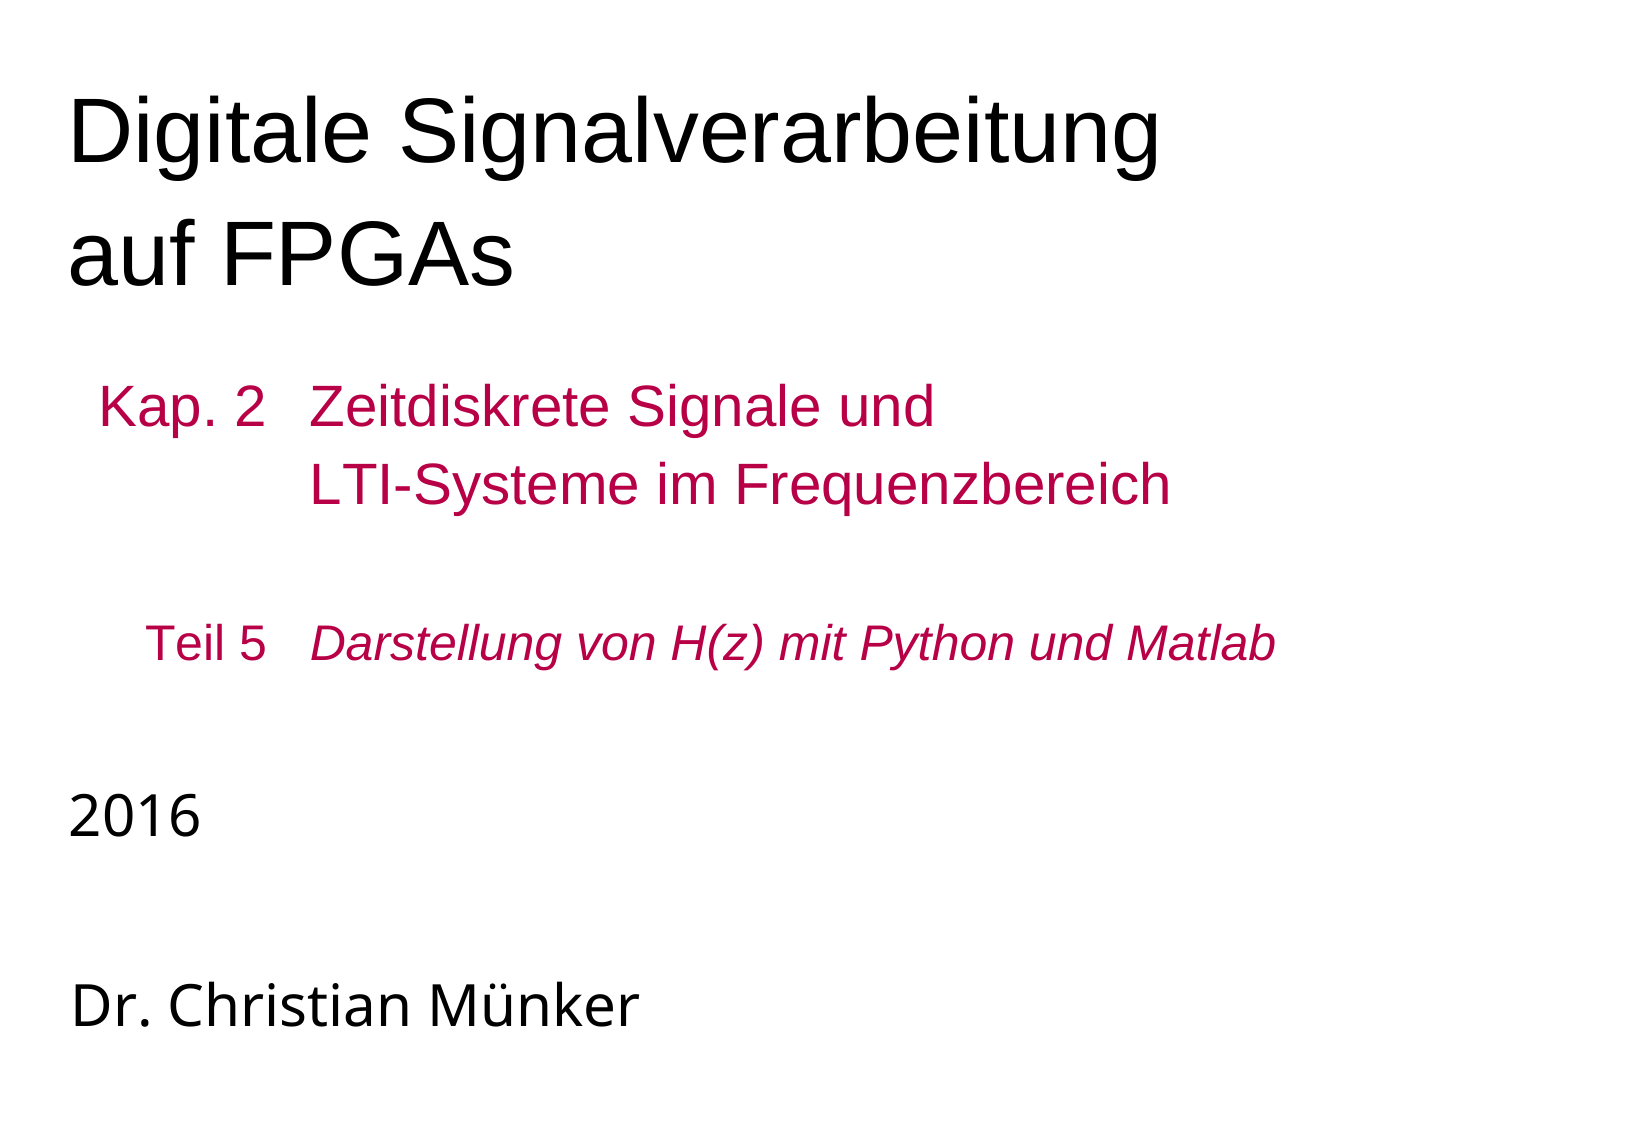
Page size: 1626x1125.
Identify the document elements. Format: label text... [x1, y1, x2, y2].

subtitle 2016 Dr. Christian Münker [68, 781, 1532, 1021]
title Digitale Signalverarbeitung auf FPGAs Kap. 2 Zeitdiskrete Signale und LTI-Systeme im Frequenzbereich Teil 5 Darstellung von H(z) mit Python und Matlab [67, 37, 1365, 695]
